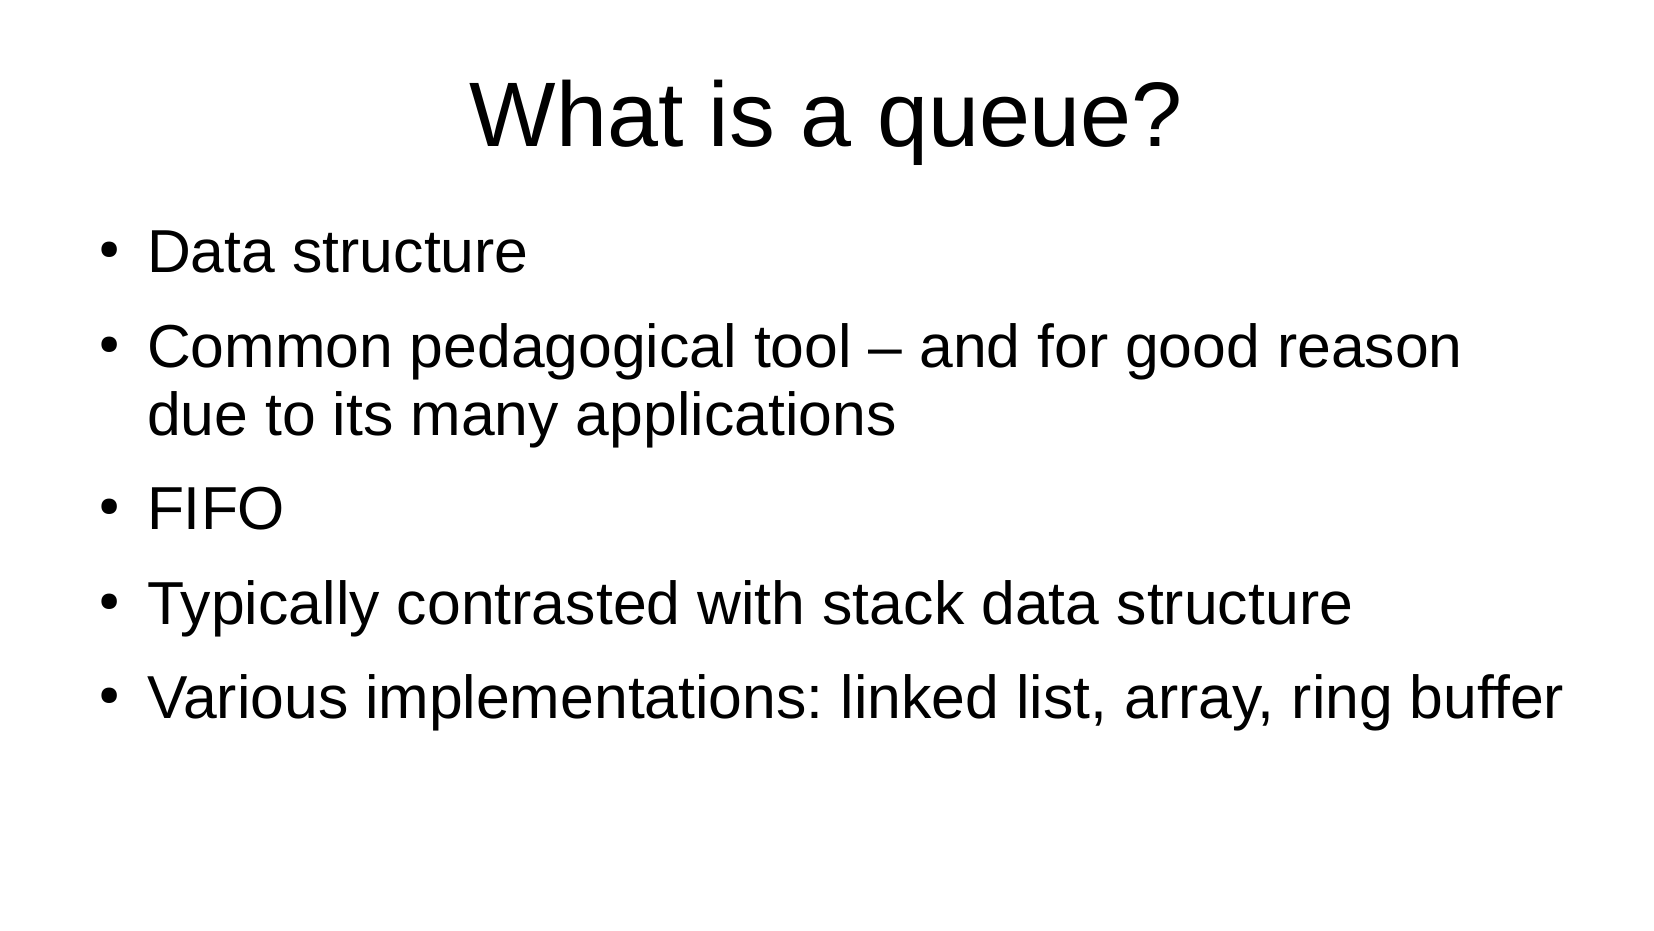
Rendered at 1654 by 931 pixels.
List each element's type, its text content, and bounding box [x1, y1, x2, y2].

title What is a queue? [82, 37, 1571, 193]
list Data structure Common pedagogical tool – and for good reason due to its many applications FIFO Typically contrasted with stack data structure Various implementations: linked list, array, ring buffer [82, 217, 1571, 758]
